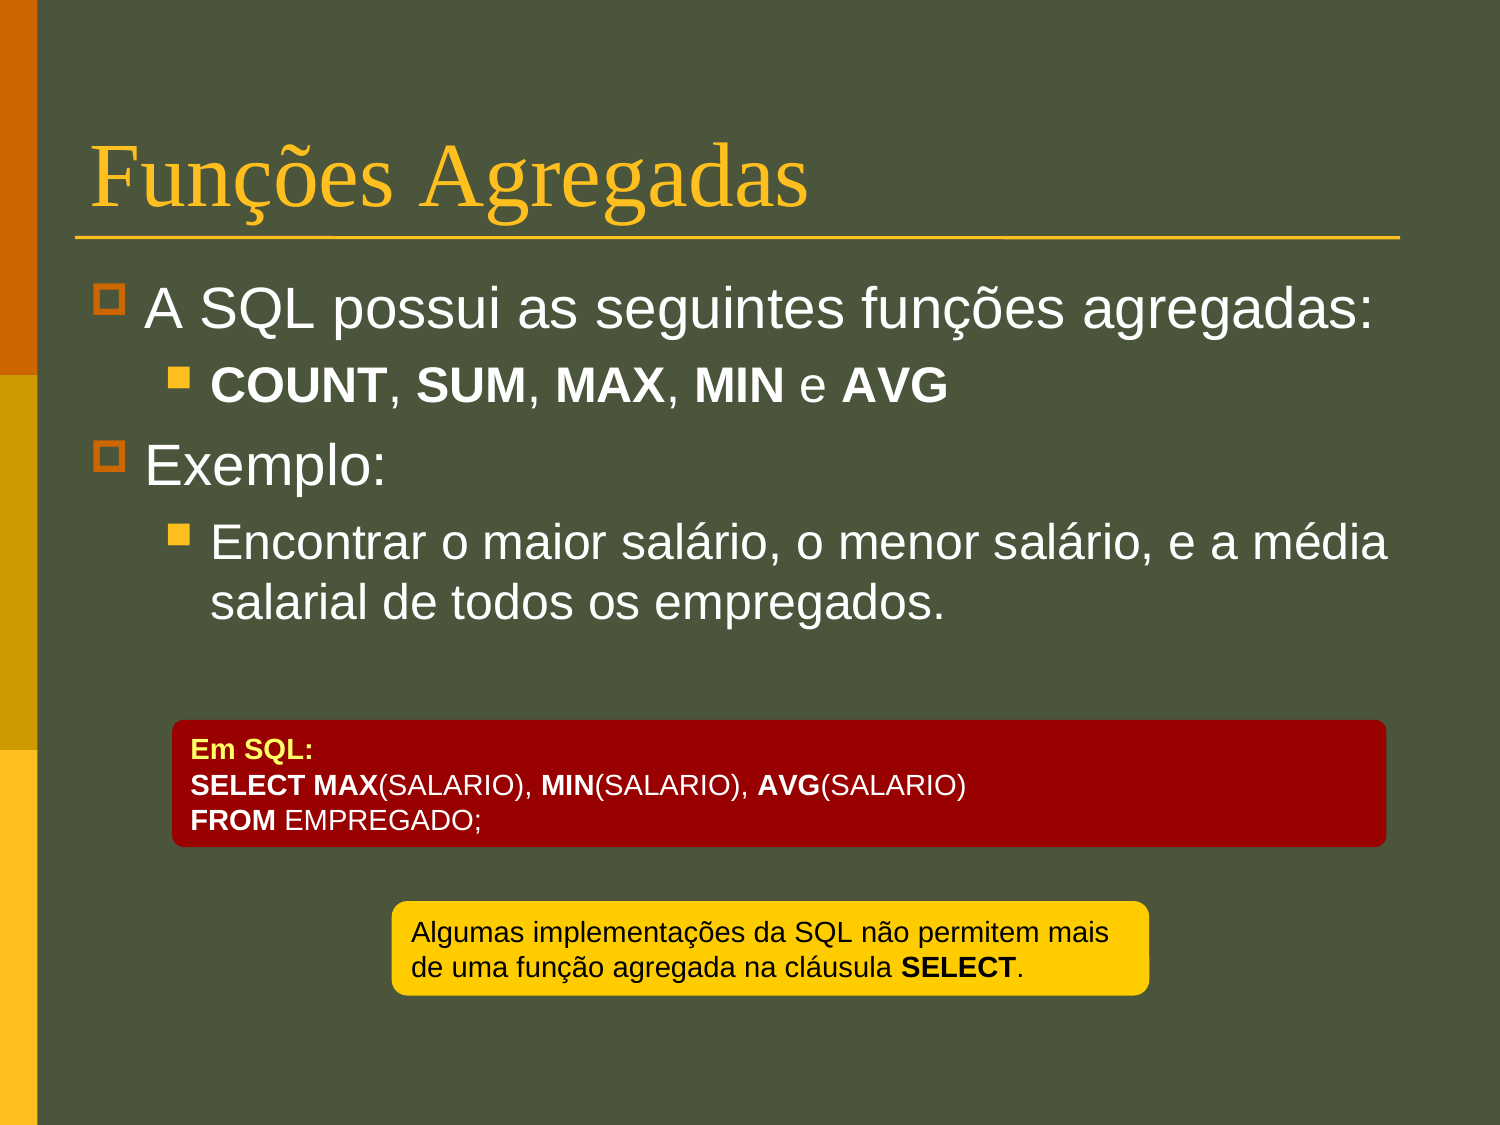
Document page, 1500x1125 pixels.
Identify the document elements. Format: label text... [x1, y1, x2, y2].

title Funções Agregadas [75, 45, 1426, 233]
text_box Algumas implementações da SQL não permitem mais de uma função agregada na cláusula SELECT. [391, 901, 1150, 996]
text_box Em SQL: SELECT MAX(SALARIO), MIN(SALARIO), AVG(SALARIO) FROM EMPREGADO; [172, 719, 1387, 848]
list A SQL possui as seguintes funções agregadas: COUNT, SUM, MAX, MIN e AVG Exemplo: Encontrar o maior salário, o menor salário, e a média salarial de todos os empregados. [75, 262, 1426, 1006]
